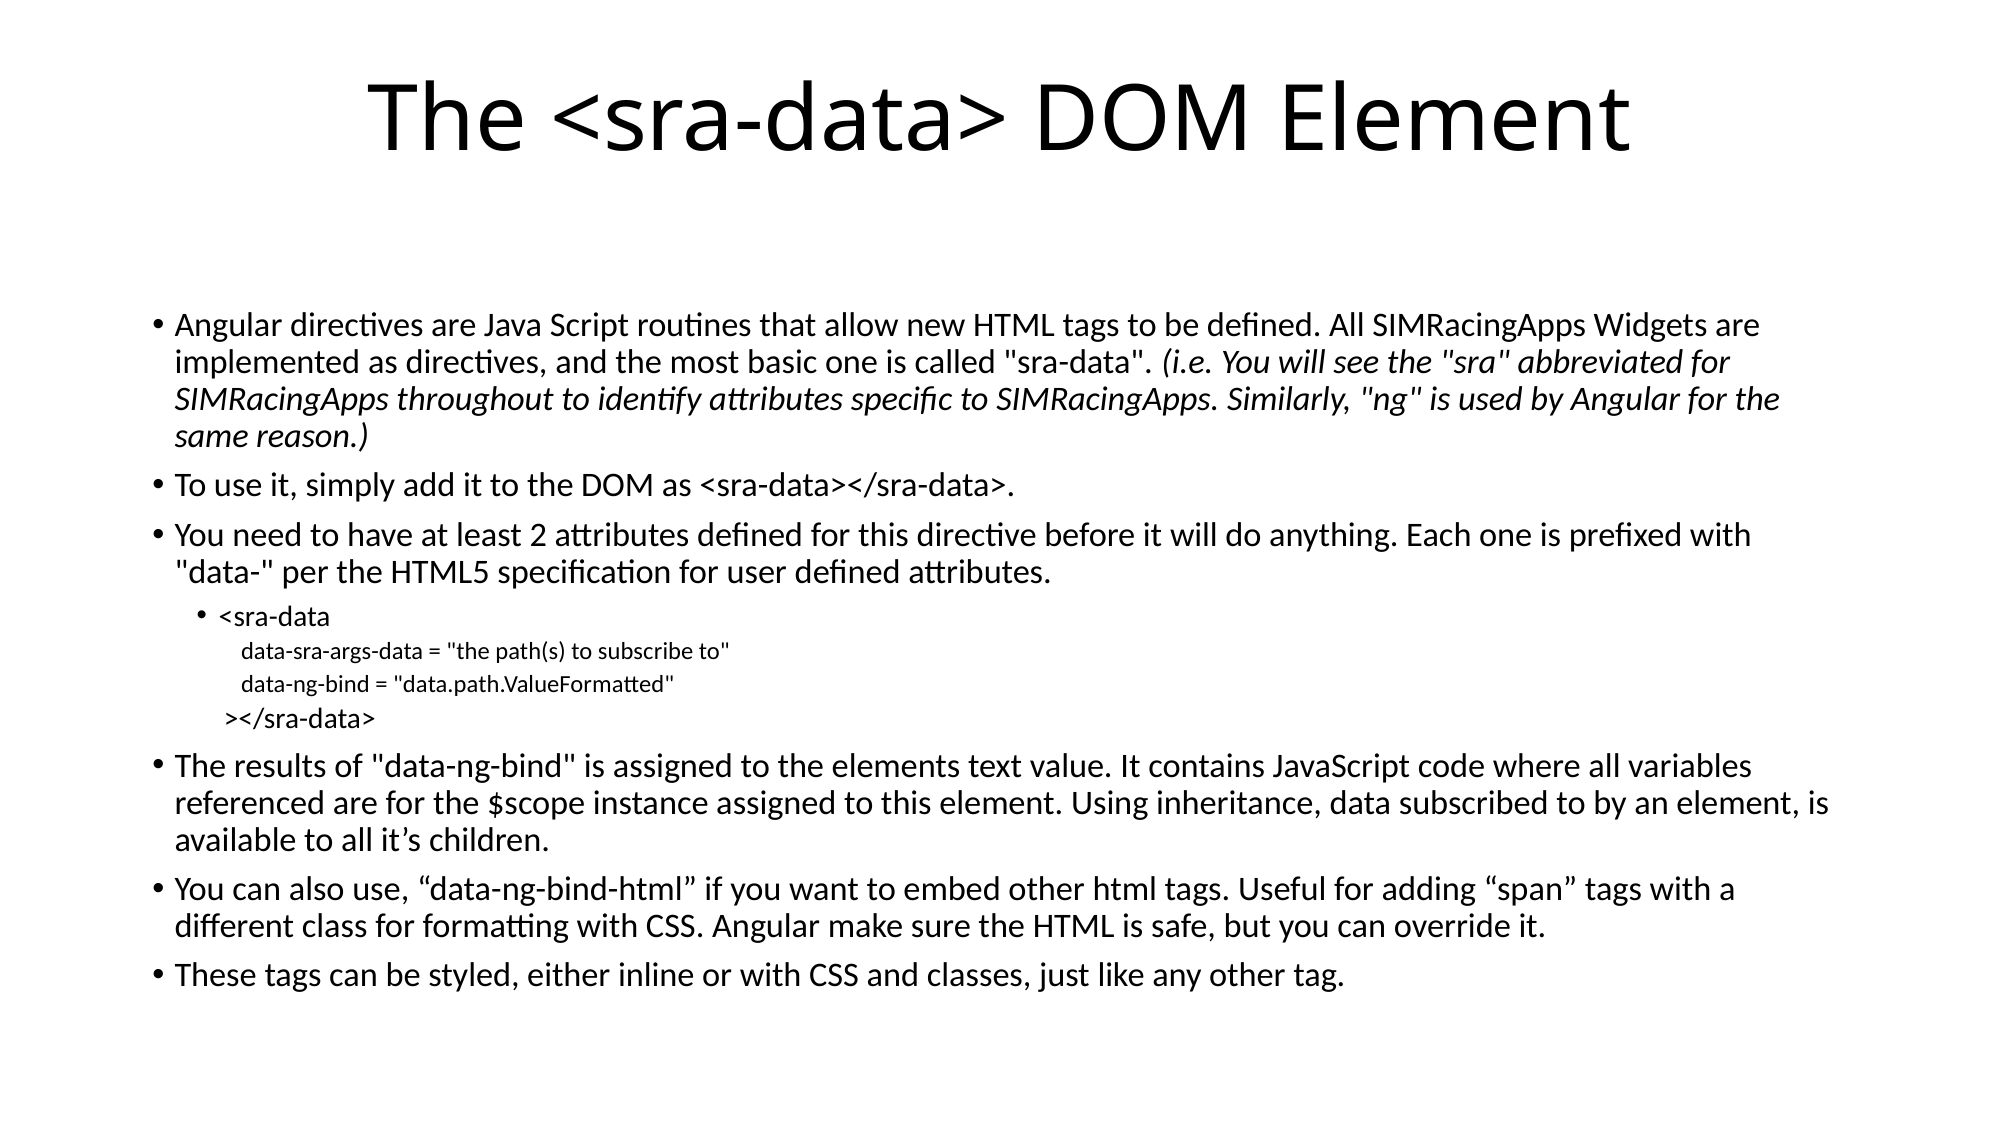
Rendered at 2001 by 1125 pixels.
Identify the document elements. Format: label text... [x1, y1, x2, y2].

title The <sra-data> DOM Element [137, 59, 1863, 278]
list Angular directives are Java Script routines that allow new HTML tags to be defined. All SIMRacingApps Widgets are implemented as directives, and the most basic one is called "sra-data". (i.e. You will see the "sra" abbreviated for SIMRacingApps throughout to identify attributes specific to SIMRacingApps. Similarly, "ng" is used by Angular for the same reason.) To use it, simply add it to the DOM as <sra-data></sra-data>. You need to have at least 2 attributes defined for this directive before it will do anything. Each one is prefixed with "data-" per the HTML5 specification for user defined attributes. <sra-data data-sra-args-data = "the path(s) to subscribe to" data-ng-bind = "data.path.ValueFormatted" ></sra-data> The results of "data-ng-bind" is assigned to the elements text value. It contains JavaScript code where all variables referenced are for the $scope instance assigned to this element. Using inheritance, data subscribed to by an element, is available to all it’s children. You can also use, “data-ng-bind-html” if you want to embed other html tags. Useful for adding “span” tags with a different class for formatting with CSS. Angular make sure the HTML is safe, but you can override it. These tags can be styled, either inline or with CSS and classes, just like any other tag. [137, 299, 1863, 1014]
